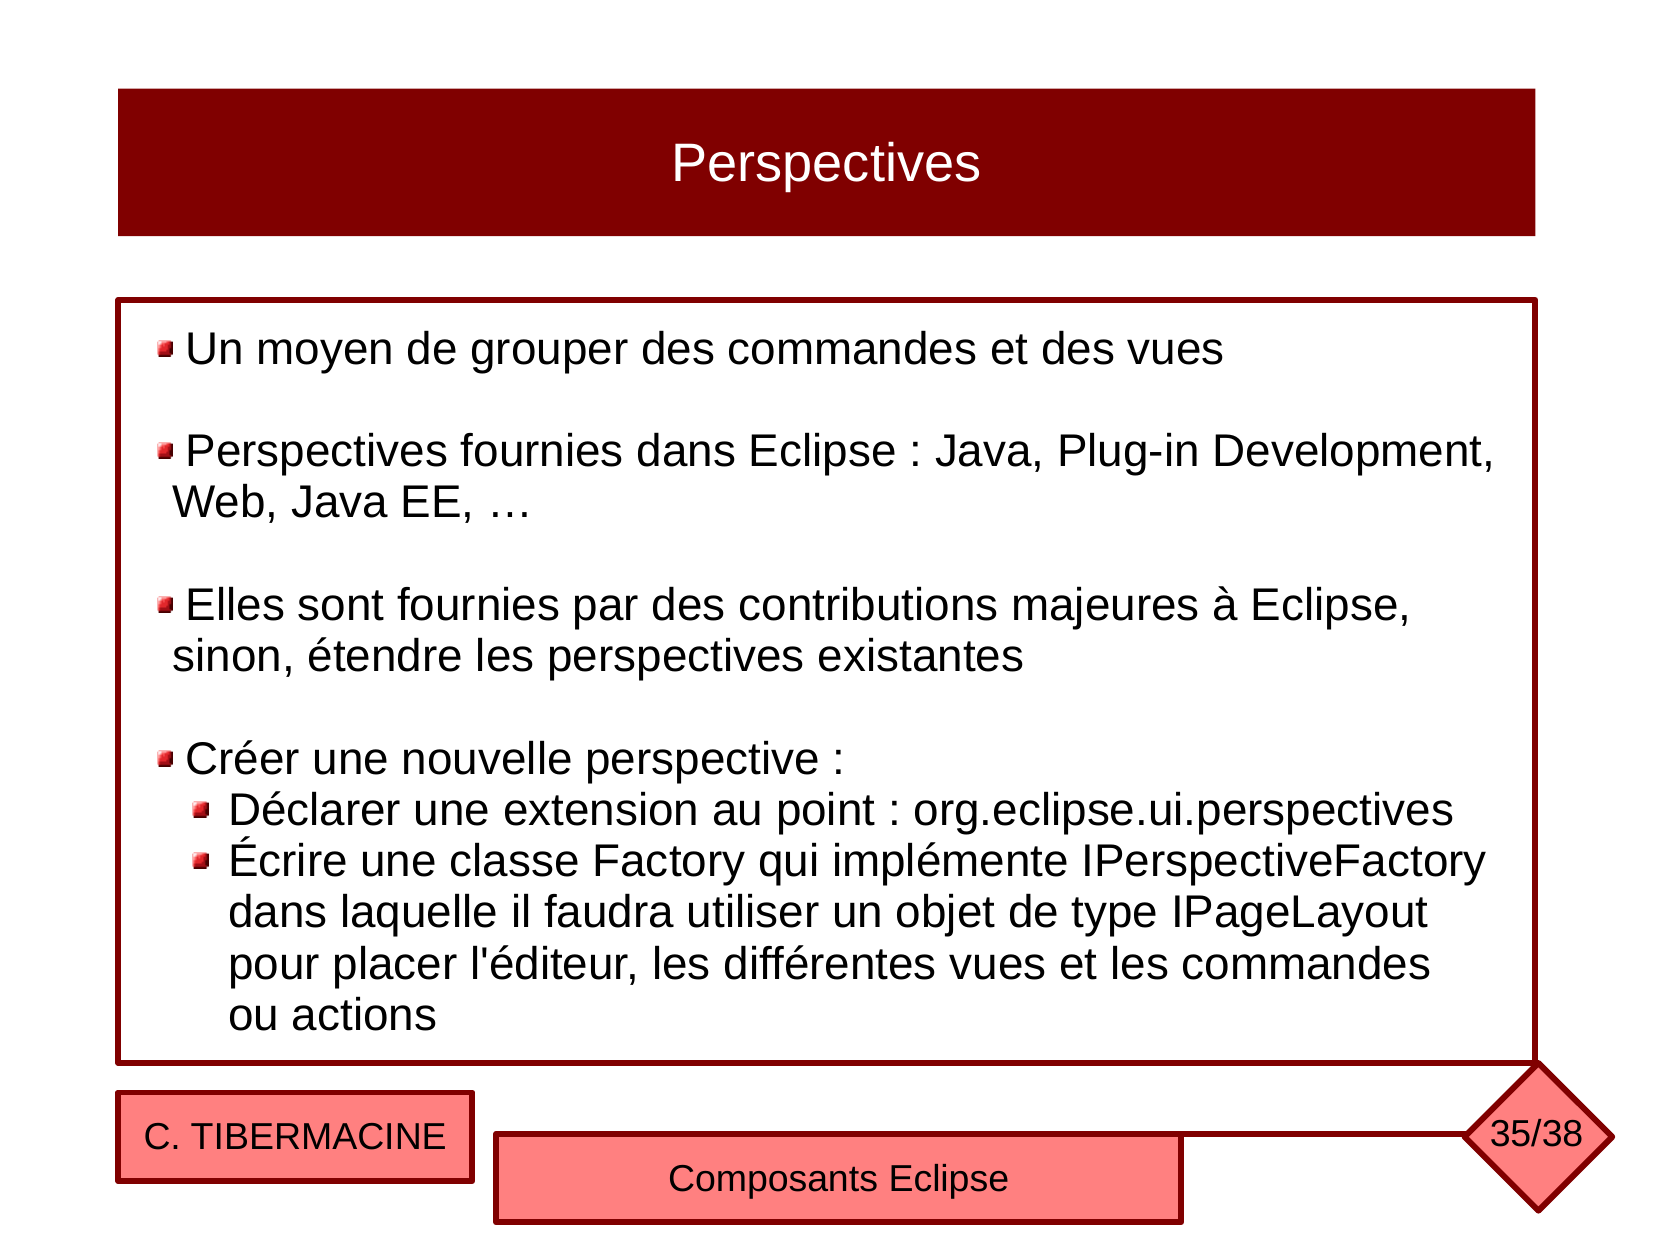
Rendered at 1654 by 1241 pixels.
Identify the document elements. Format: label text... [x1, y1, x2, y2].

picture [157, 596, 173, 613]
text_box <numéro>/38 [1475, 1105, 1654, 1162]
text_box [1464, 1126, 1475, 1148]
picture [157, 750, 173, 767]
picture [157, 442, 173, 459]
text_box Un moyen de grouper des commandes et des vues Perspectives fournies dans Eclipse : Java, Plug-in Development, Web, Java EE, … Elles sont fournies par des contributions majeures à Eclipse, sinon, étendre les perspectives existantes Créer une nouvelle perspective : Déclarer une extension au point : org.eclipse.ui.perspectives Écrire une classe Factory qui implémente IPerspectiveFactory dans laquelle il faudra utiliser un objet de type IPageLayout pour placer l'éditeur, les différentes vues et les commandes ou actions [118, 299, 1536, 1063]
text_box Perspectives [118, 88, 1536, 237]
picture [157, 340, 173, 357]
text_box Composants Eclipse [496, 1133, 1182, 1223]
text_box [1496, 1062, 1581, 1105]
picture [192, 852, 209, 869]
picture [192, 801, 209, 818]
text_box C. TIBERMACINE [118, 1092, 473, 1182]
text_box [1489, 1162, 1588, 1211]
